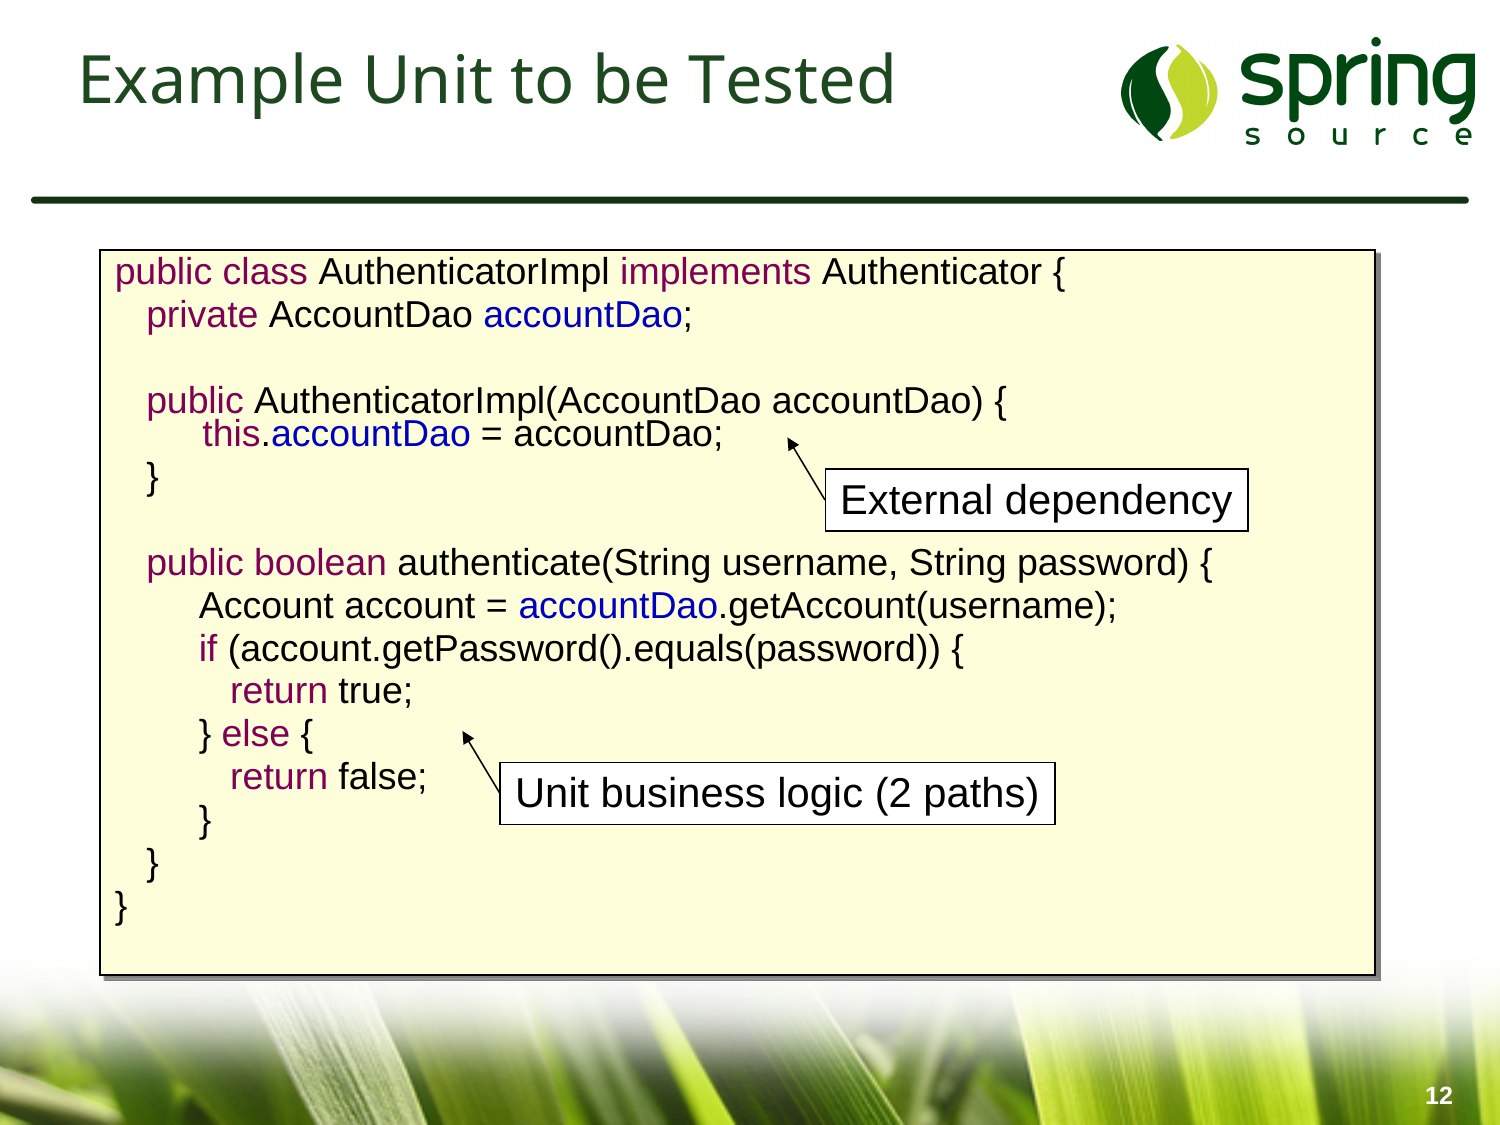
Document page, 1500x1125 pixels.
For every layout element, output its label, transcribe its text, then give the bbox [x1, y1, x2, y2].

picture [1338, 37, 1475, 145]
text_box Unit business logic (2 paths) [500, 762, 1055, 825]
picture [0, 944, 1500, 1125]
text_box External dependency [825, 469, 1248, 531]
title Example Unit to be Tested [62, 24, 1338, 213]
list public class AuthenticatorImpl implements Authenticator { private AccountDao accountDao; public AuthenticatorImpl(AccountDao accountDao) { this.accountDao = accountDao; } public boolean authenticate(String username, String password) { Account account = accountDao.getAccount(username); if (account.getPassword().equals(password)) { return true; } else { return false; } } } [99, 249, 1375, 976]
